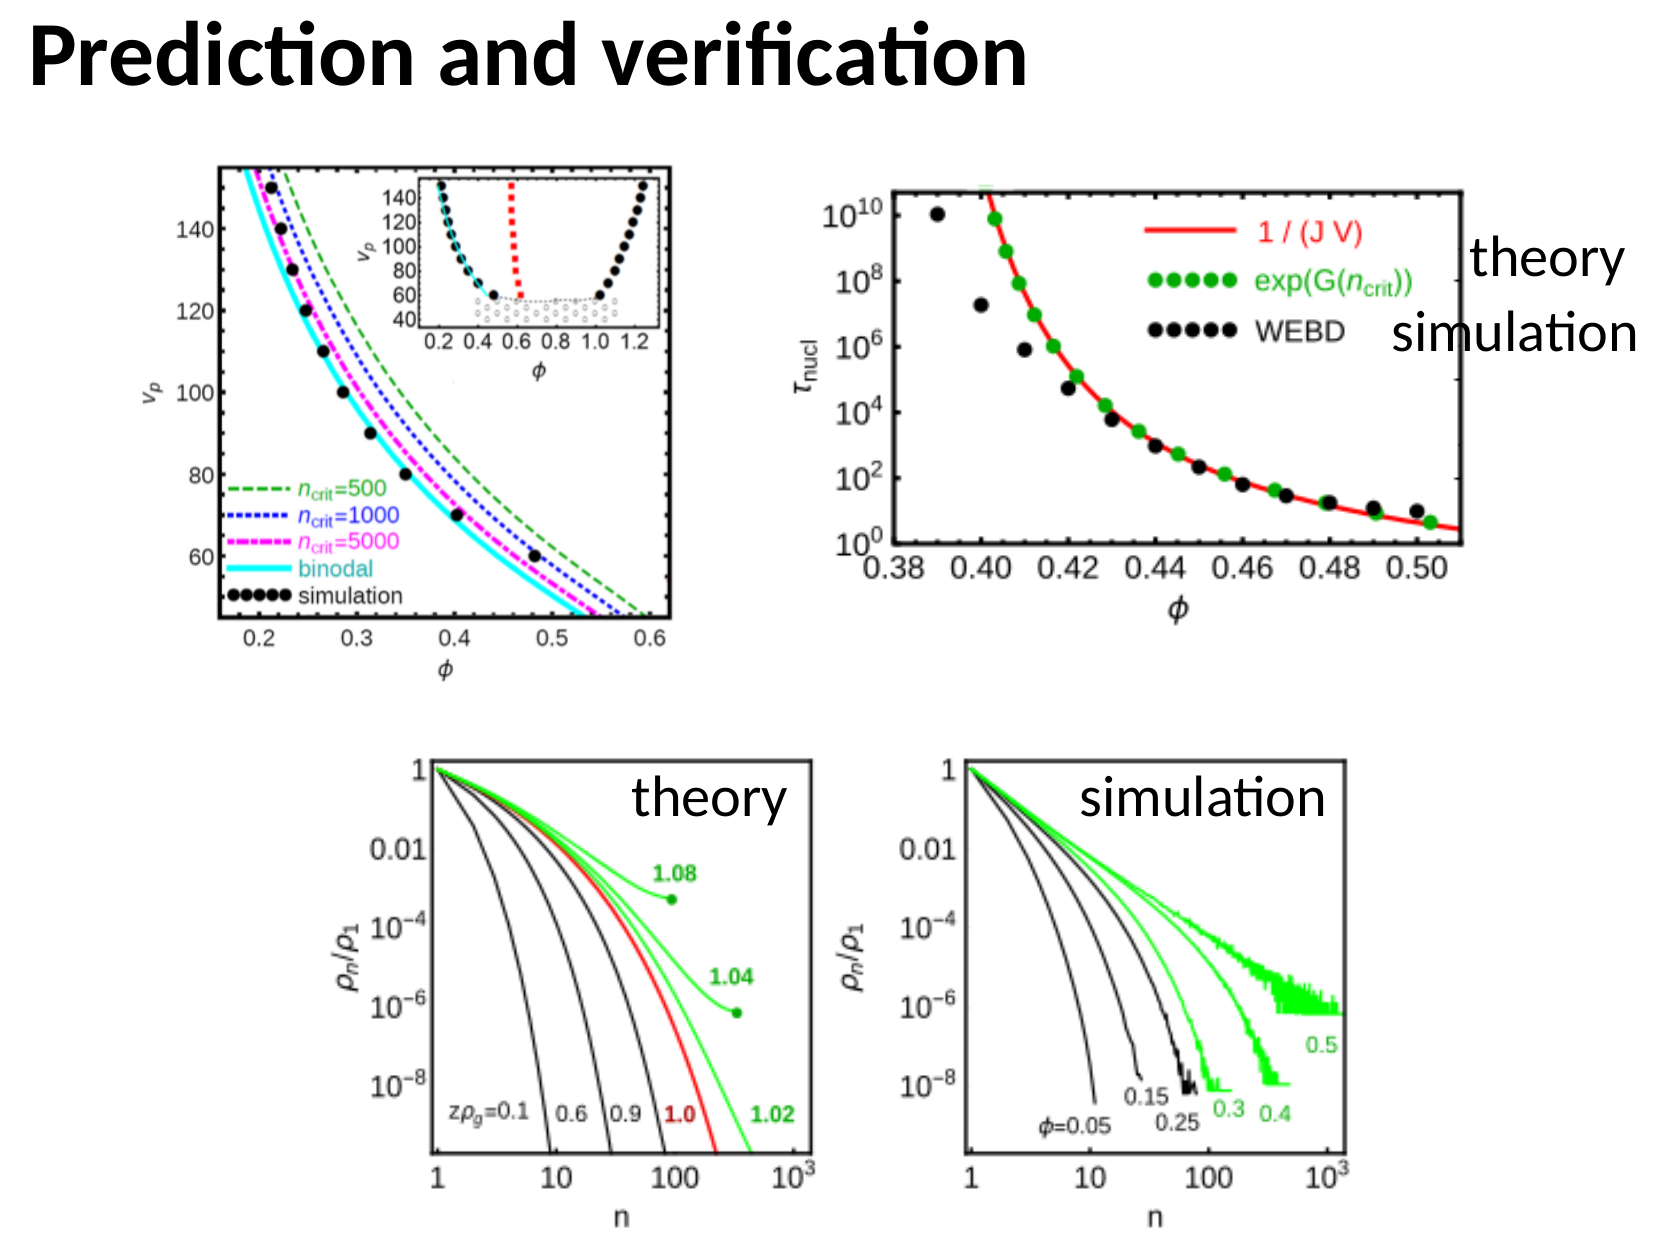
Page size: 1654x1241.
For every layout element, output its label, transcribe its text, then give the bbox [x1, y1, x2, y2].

picture [780, 179, 1473, 632]
text_box simulation [1065, 765, 1342, 839]
picture [313, 734, 1366, 1241]
picture [135, 164, 676, 686]
text_box theory [616, 765, 803, 839]
text_box theory [1455, 225, 1642, 299]
text_box simulation [1376, 300, 1654, 374]
title Prediction and verification [28, 4, 1622, 121]
